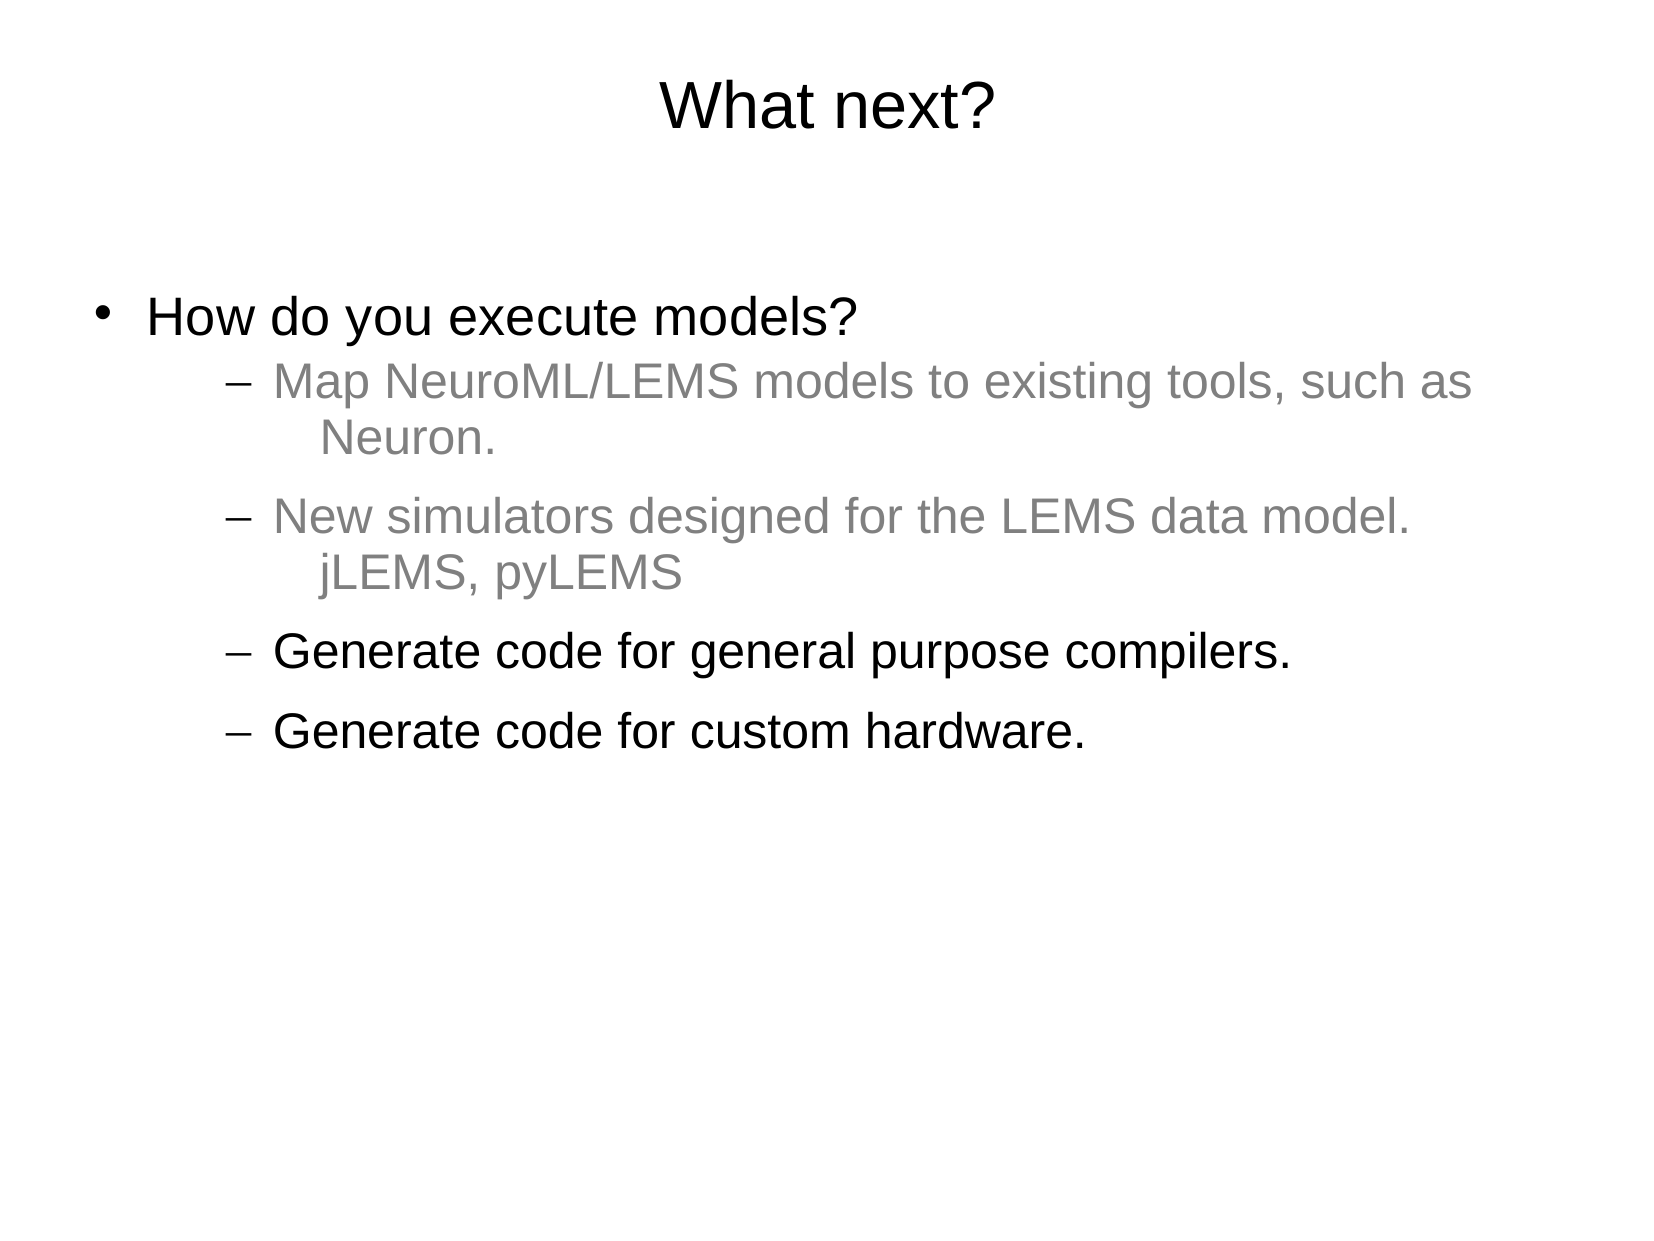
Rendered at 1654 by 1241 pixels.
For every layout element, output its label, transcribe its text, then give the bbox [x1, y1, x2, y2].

list How do you execute models? Map NeuroML/LEMS models to existing tools, such as Neuron. New simulators designed for the LEMS data model. jLEMS, pyLEMS Generate code for general purpose compilers. Generate code for custom hardware. [76, 283, 1565, 1103]
title What next? [84, 53, 1573, 155]
